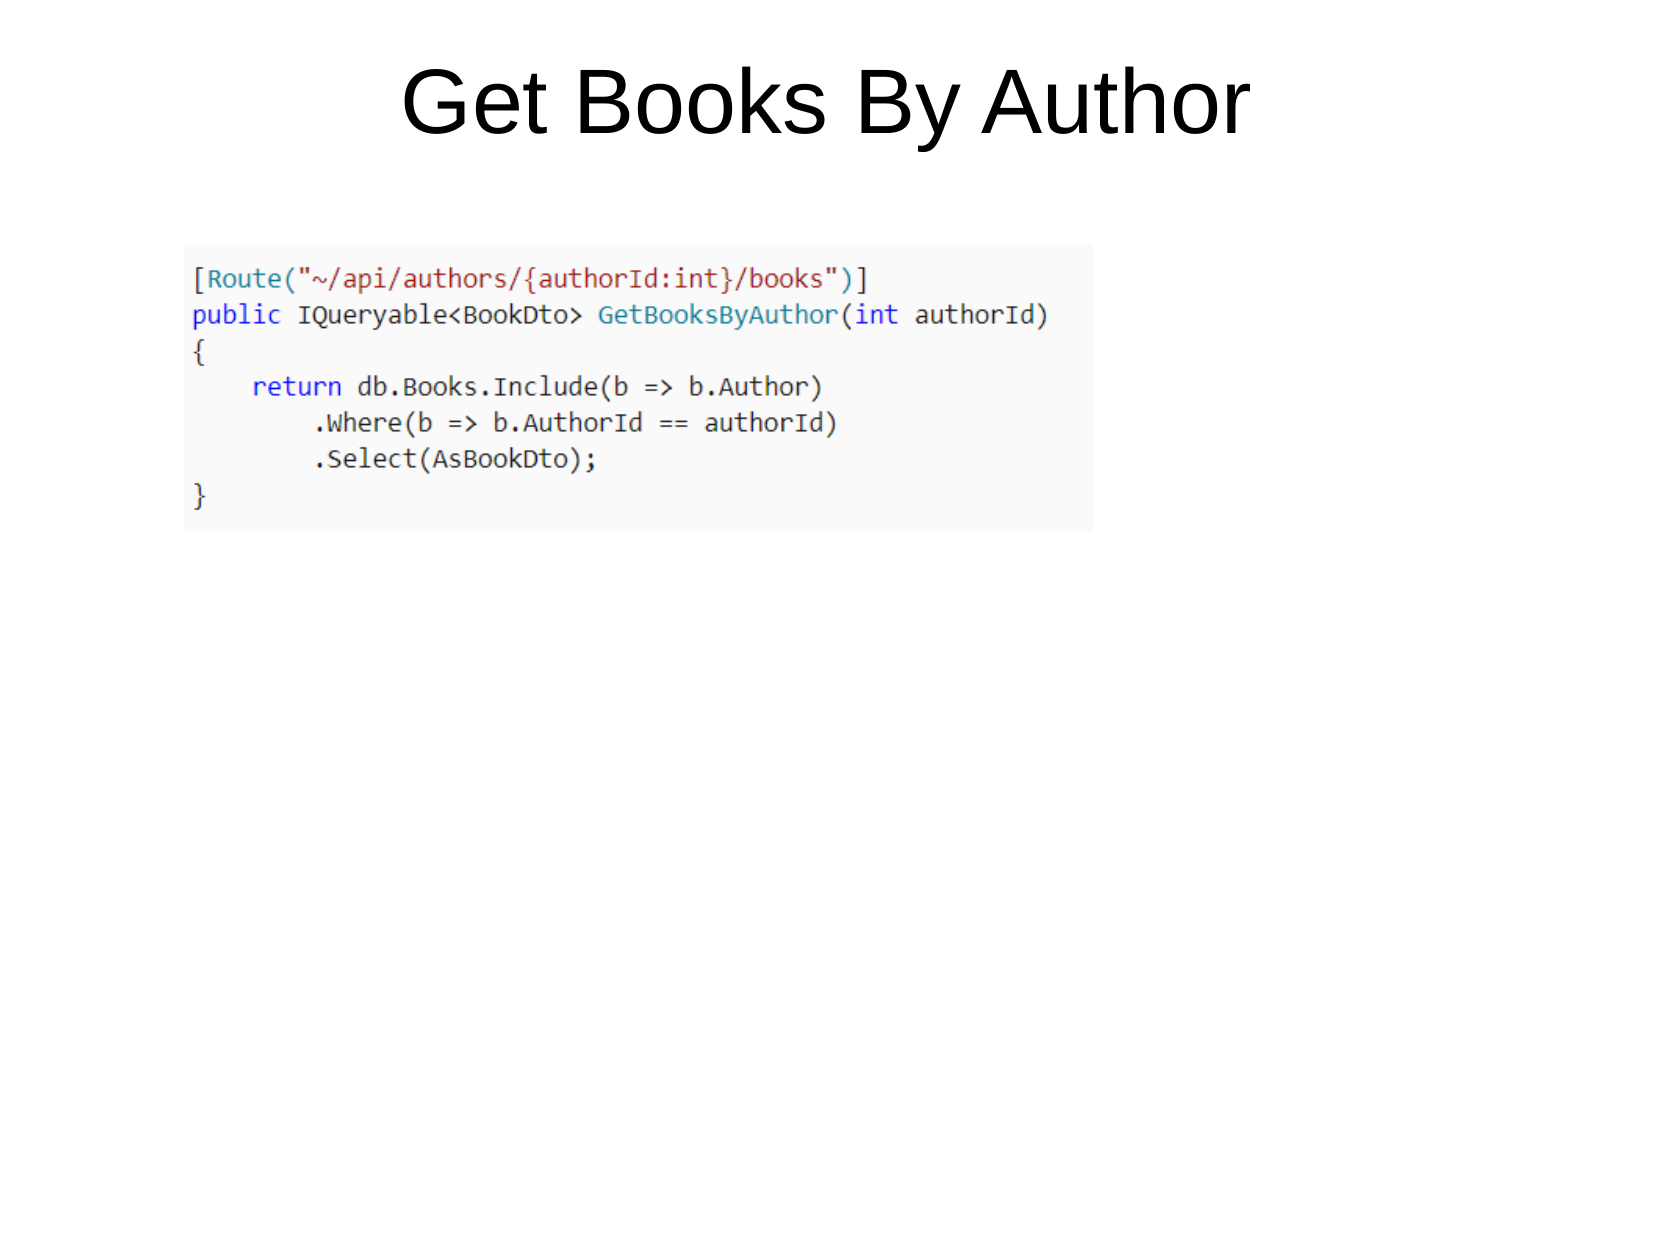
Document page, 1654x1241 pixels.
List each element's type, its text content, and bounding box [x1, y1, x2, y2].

title Get Books By Author [82, 49, 1571, 257]
picture [184, 244, 1093, 532]
